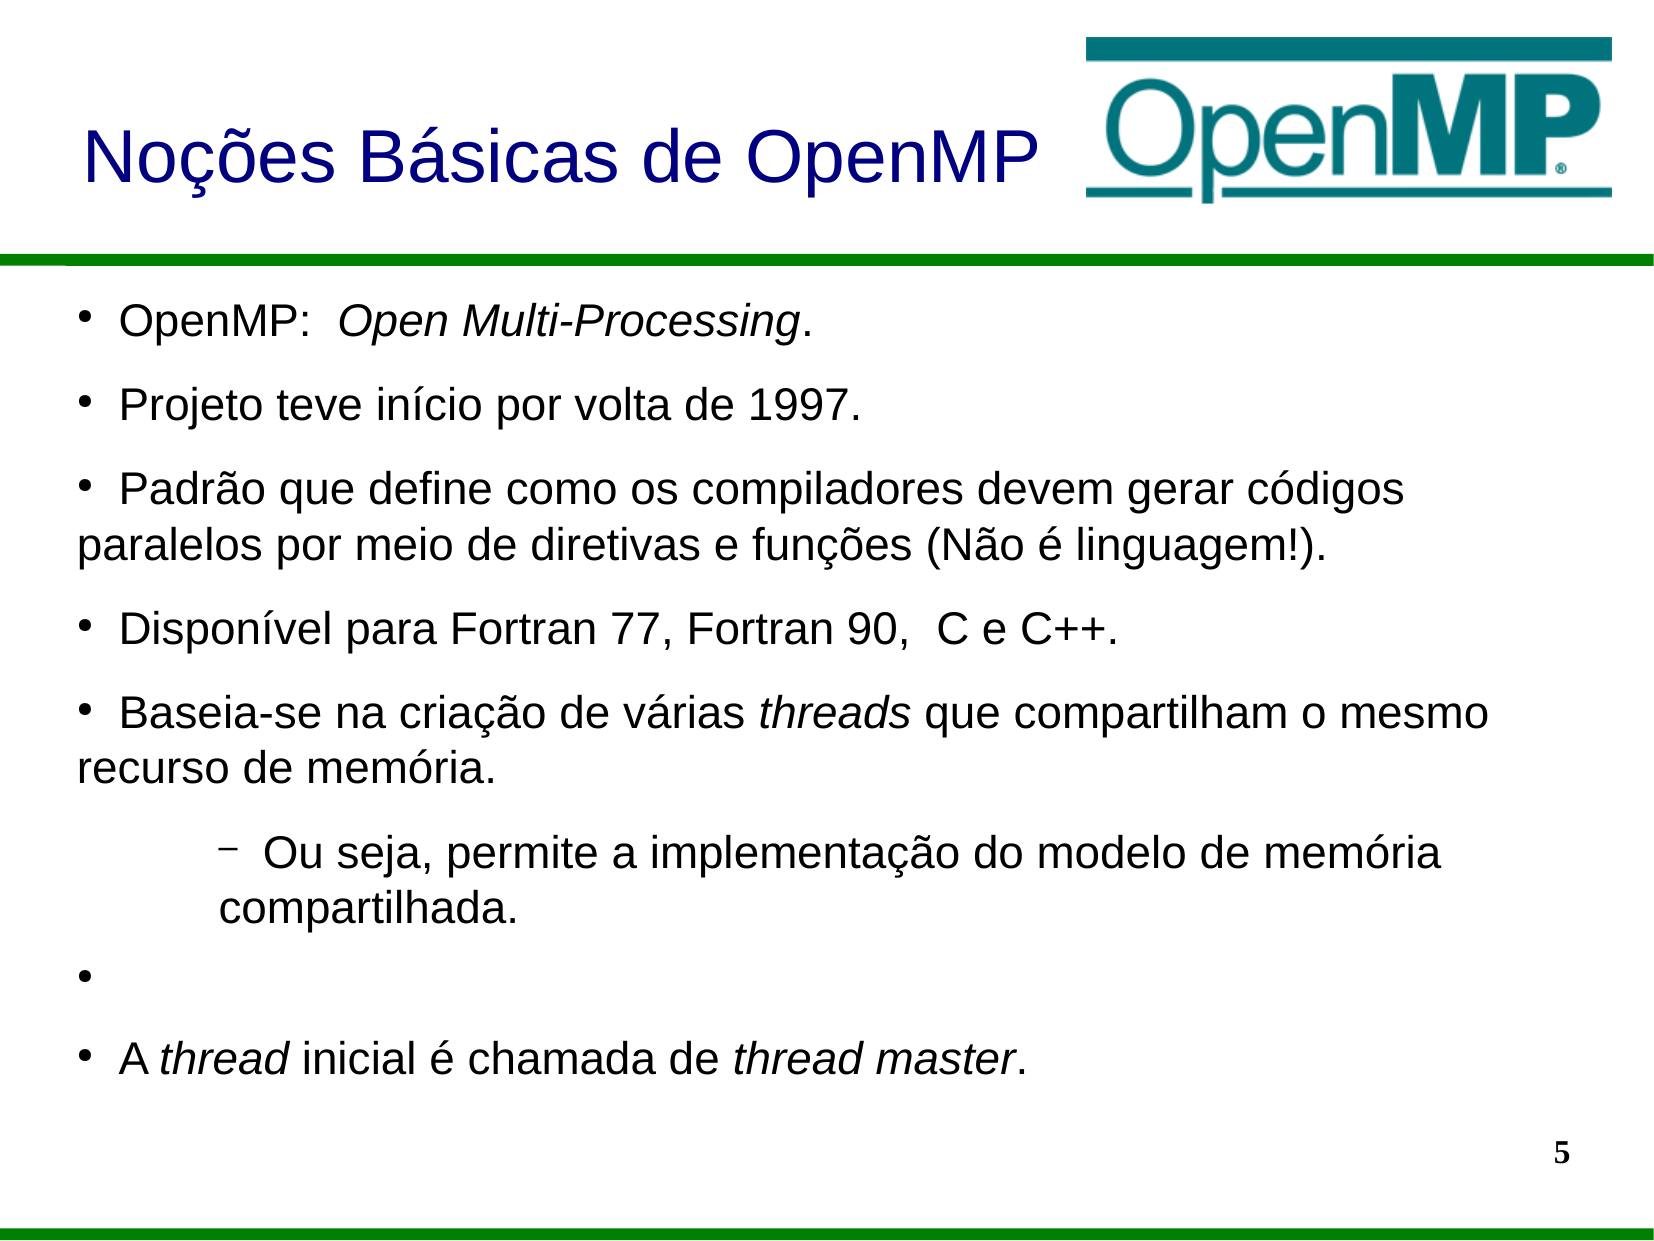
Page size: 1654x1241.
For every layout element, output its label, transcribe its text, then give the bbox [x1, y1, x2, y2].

title Noções Básicas de OpenMP [82, 49, 1571, 257]
list OpenMP: Open Multi-Processing. Projeto teve início por volta de 1997. Padrão que define como os compiladores devem gerar códigos paralelos por meio de diretivas e funções (Não é linguagem!). Disponível para Fortran 77, Fortran 90, C e C++. Baseia-se na criação de várias threads que compartilham o mesmo recurso de memória. Ou seja, permite a implementação do modelo de memória compartilhada. A thread inicial é chamada de thread master. [76, 290, 1565, 1085]
slide_number <número> [1185, 1129, 1571, 1216]
picture [1086, 37, 1612, 226]
